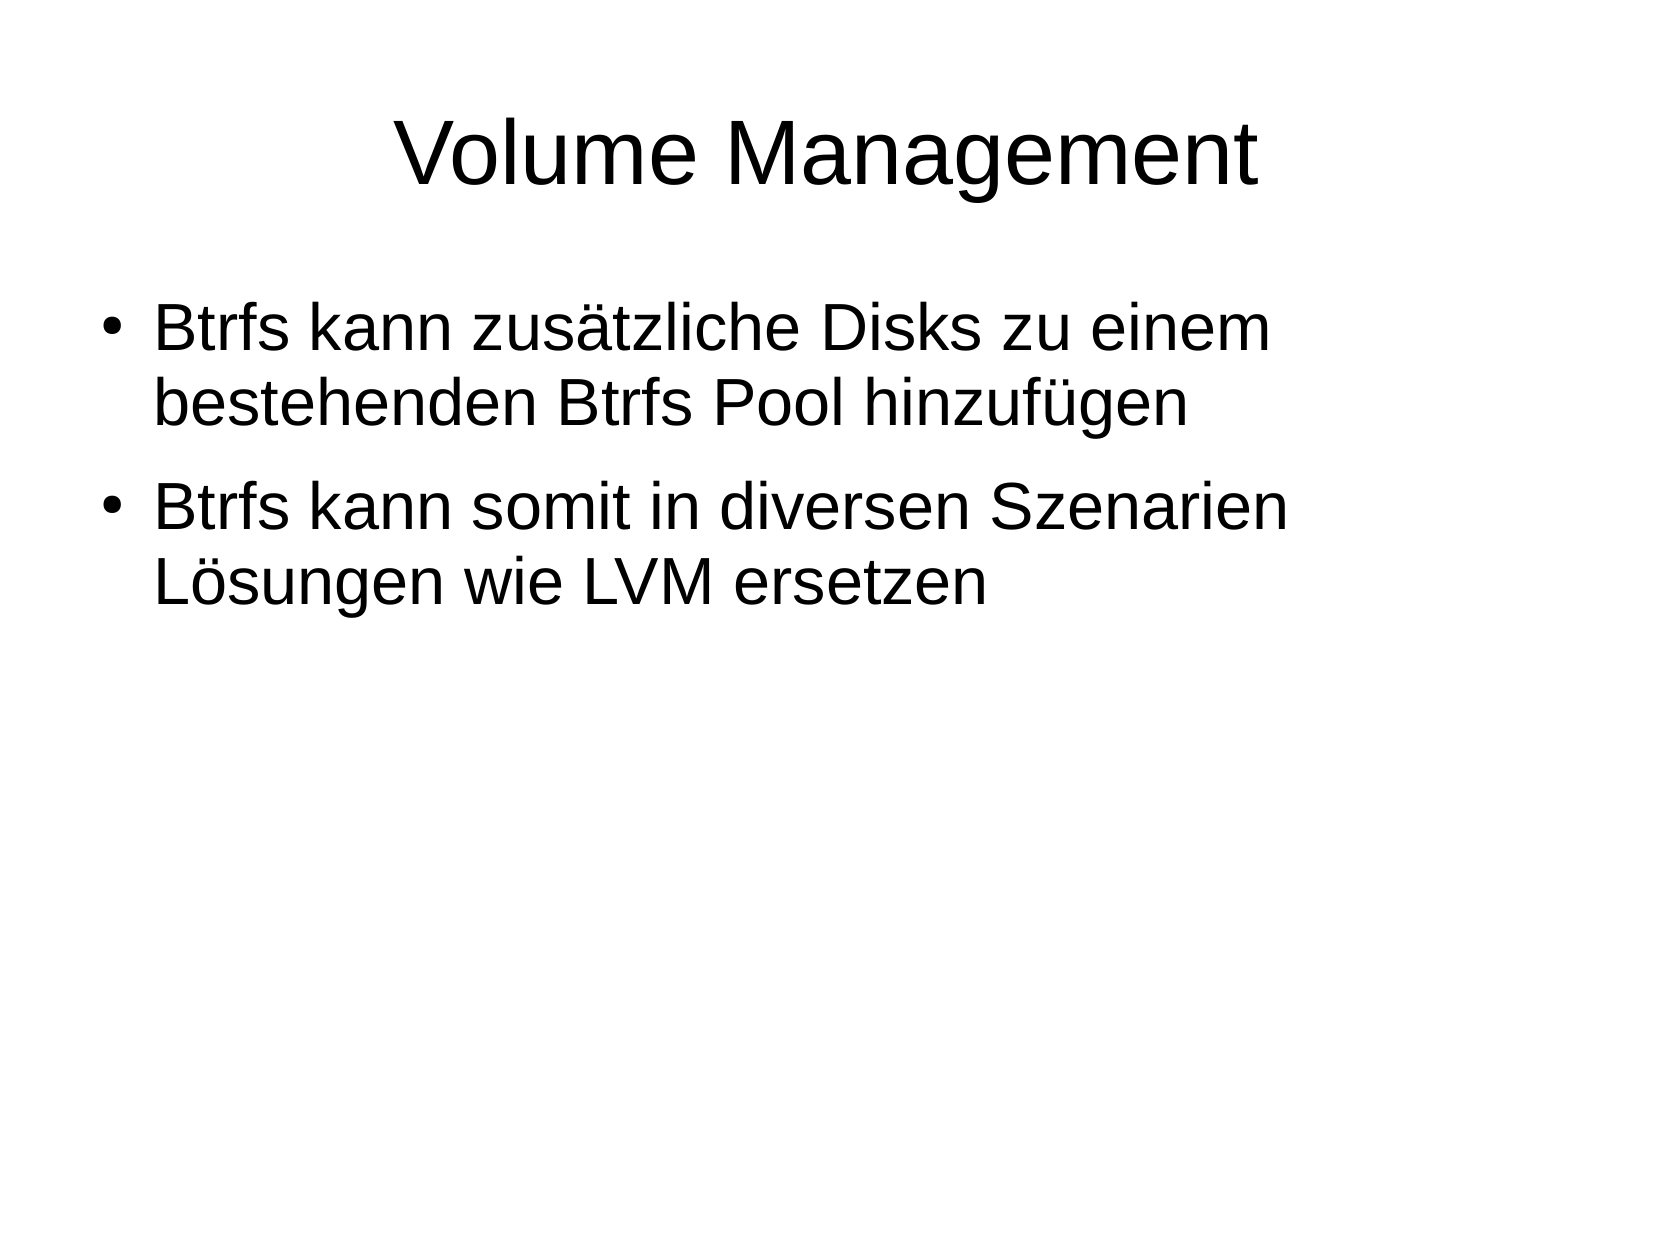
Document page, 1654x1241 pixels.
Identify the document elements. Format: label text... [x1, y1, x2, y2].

title Volume Management [82, 49, 1571, 257]
list Btrfs kann zusätzliche Disks zu einem bestehenden Btrfs Pool hinzufügen Btrfs kann somit in diversen Szenarien Lösungen wie LVM ersetzen [82, 290, 1571, 1010]
